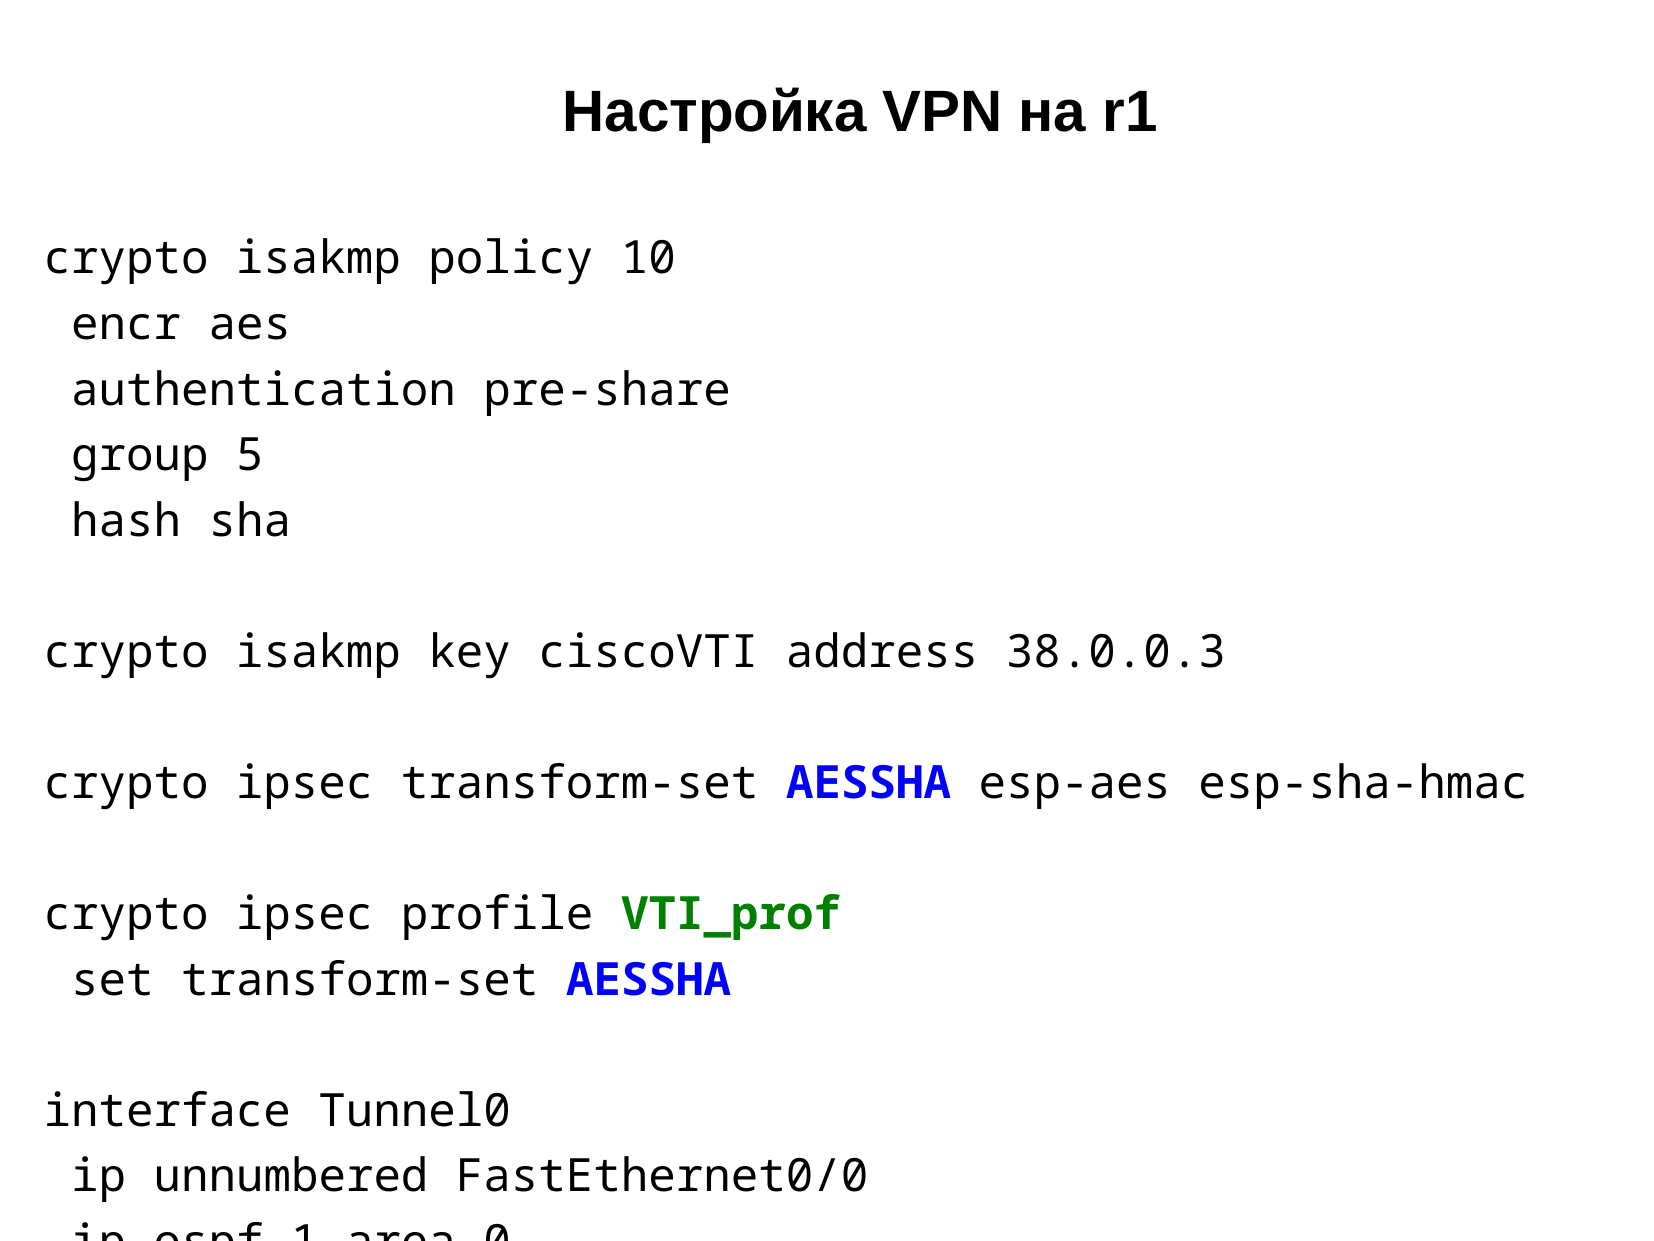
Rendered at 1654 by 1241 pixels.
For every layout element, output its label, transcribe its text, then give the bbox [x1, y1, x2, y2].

list crypto isakmp policy 10 encr aes authentication pre-share group 5 hash sha crypto isakmp key ciscoVTI address 38.0.0.3 crypto ipsec transform-set AESSHA esp-aes esp-sha-hmac crypto ipsec profile VTI_prof set transform-set AESSHA interface Tunnel0 ip unnumbered FastEthernet0/0 ip ospf 1 area 0 tunnel source FastEthernet0/0 tunnel mode ipsec ipv4 tunnel destination 38.0.0.3 tunnel protection ipsec profile VTI_prof [37, 225, 1613, 1198]
text_box Настройка VPN на r1 [123, 41, 1597, 151]
